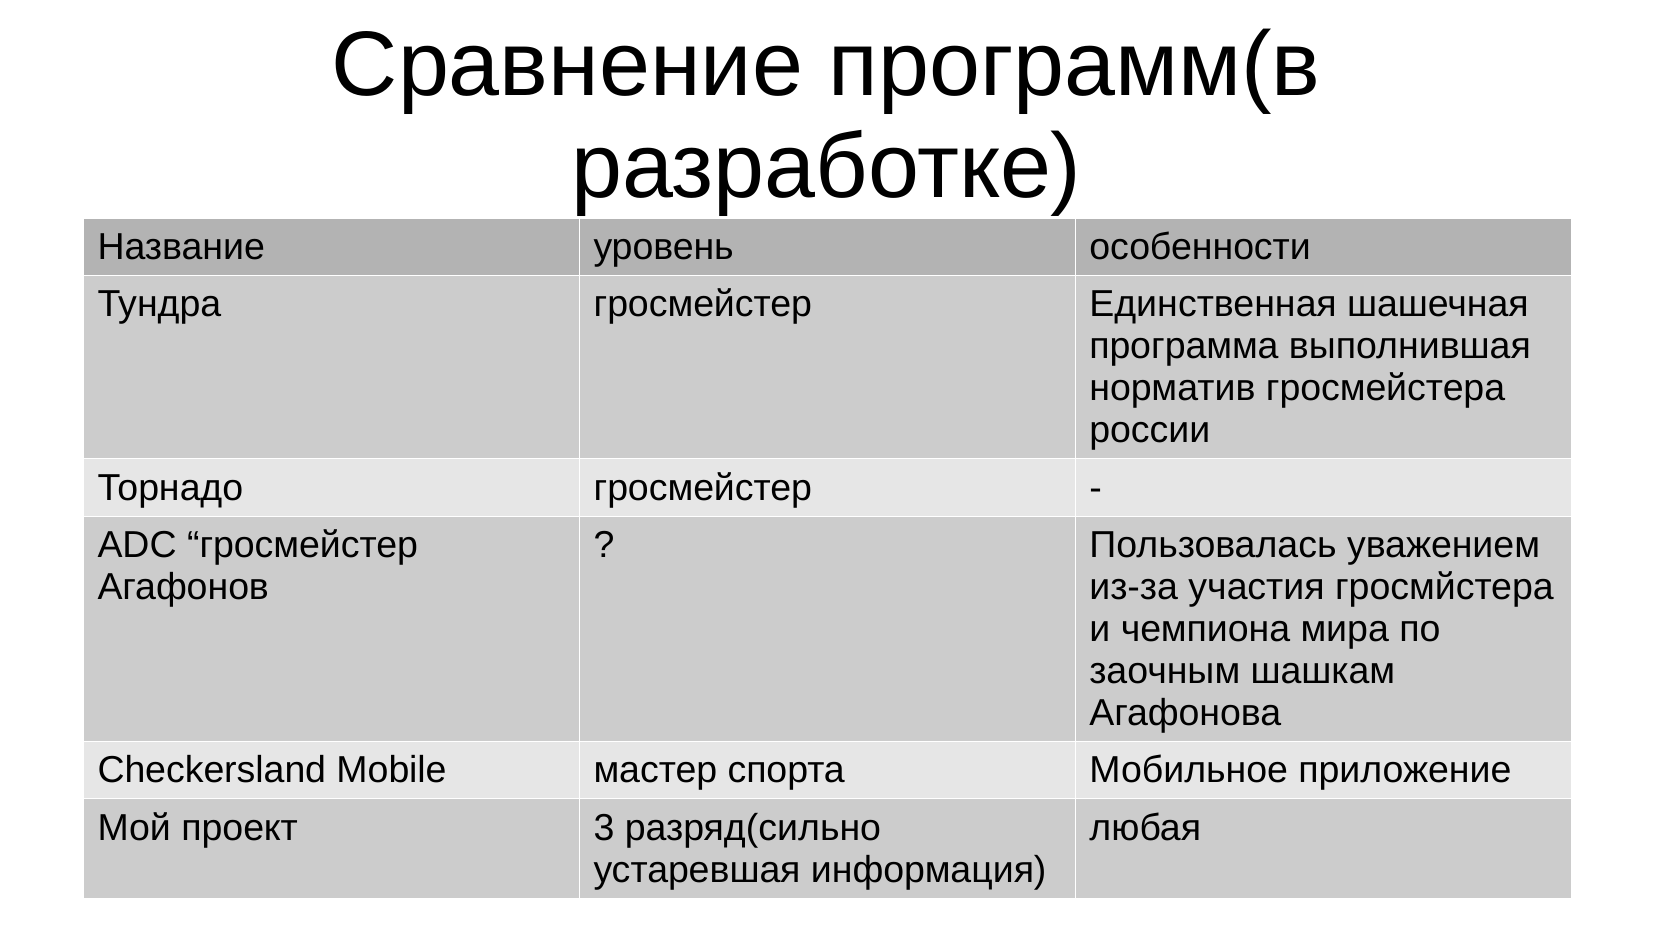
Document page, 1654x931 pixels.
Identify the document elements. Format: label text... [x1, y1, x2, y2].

table_header Название [84, 219, 579, 275]
table_cell 3 разряд(сильно устаревшая информация) [580, 799, 1075, 898]
table_cell Мобильное приложение [1076, 742, 1571, 798]
title Сравнение программ(в разработке) [82, 12, 1571, 218]
table_header уровень [580, 219, 1075, 275]
table_cell ? [580, 517, 1075, 741]
table_cell гросмейстер [580, 276, 1075, 458]
table_cell - [1076, 459, 1571, 516]
table_header особенности [1076, 219, 1571, 275]
table_cell Пользовалась уважением из-за участия гросмйстера и чемпиона мира по заочным шашкам Агафонова [1076, 517, 1571, 741]
table_cell мастер спорта [580, 742, 1075, 798]
table_cell ADC “гросмейстер Агафонов [84, 517, 579, 741]
table_cell Checkersland Mobile [84, 742, 579, 798]
table_cell любая [1076, 799, 1571, 898]
table_cell гросмейстер [580, 459, 1075, 516]
table_cell Мой проект [84, 799, 579, 898]
table_cell Тундра [84, 276, 579, 458]
table_cell Единственная шашечная программа выполнившая норматив гросмейстера россии [1076, 276, 1571, 458]
table_cell Торнадо [84, 459, 579, 516]
